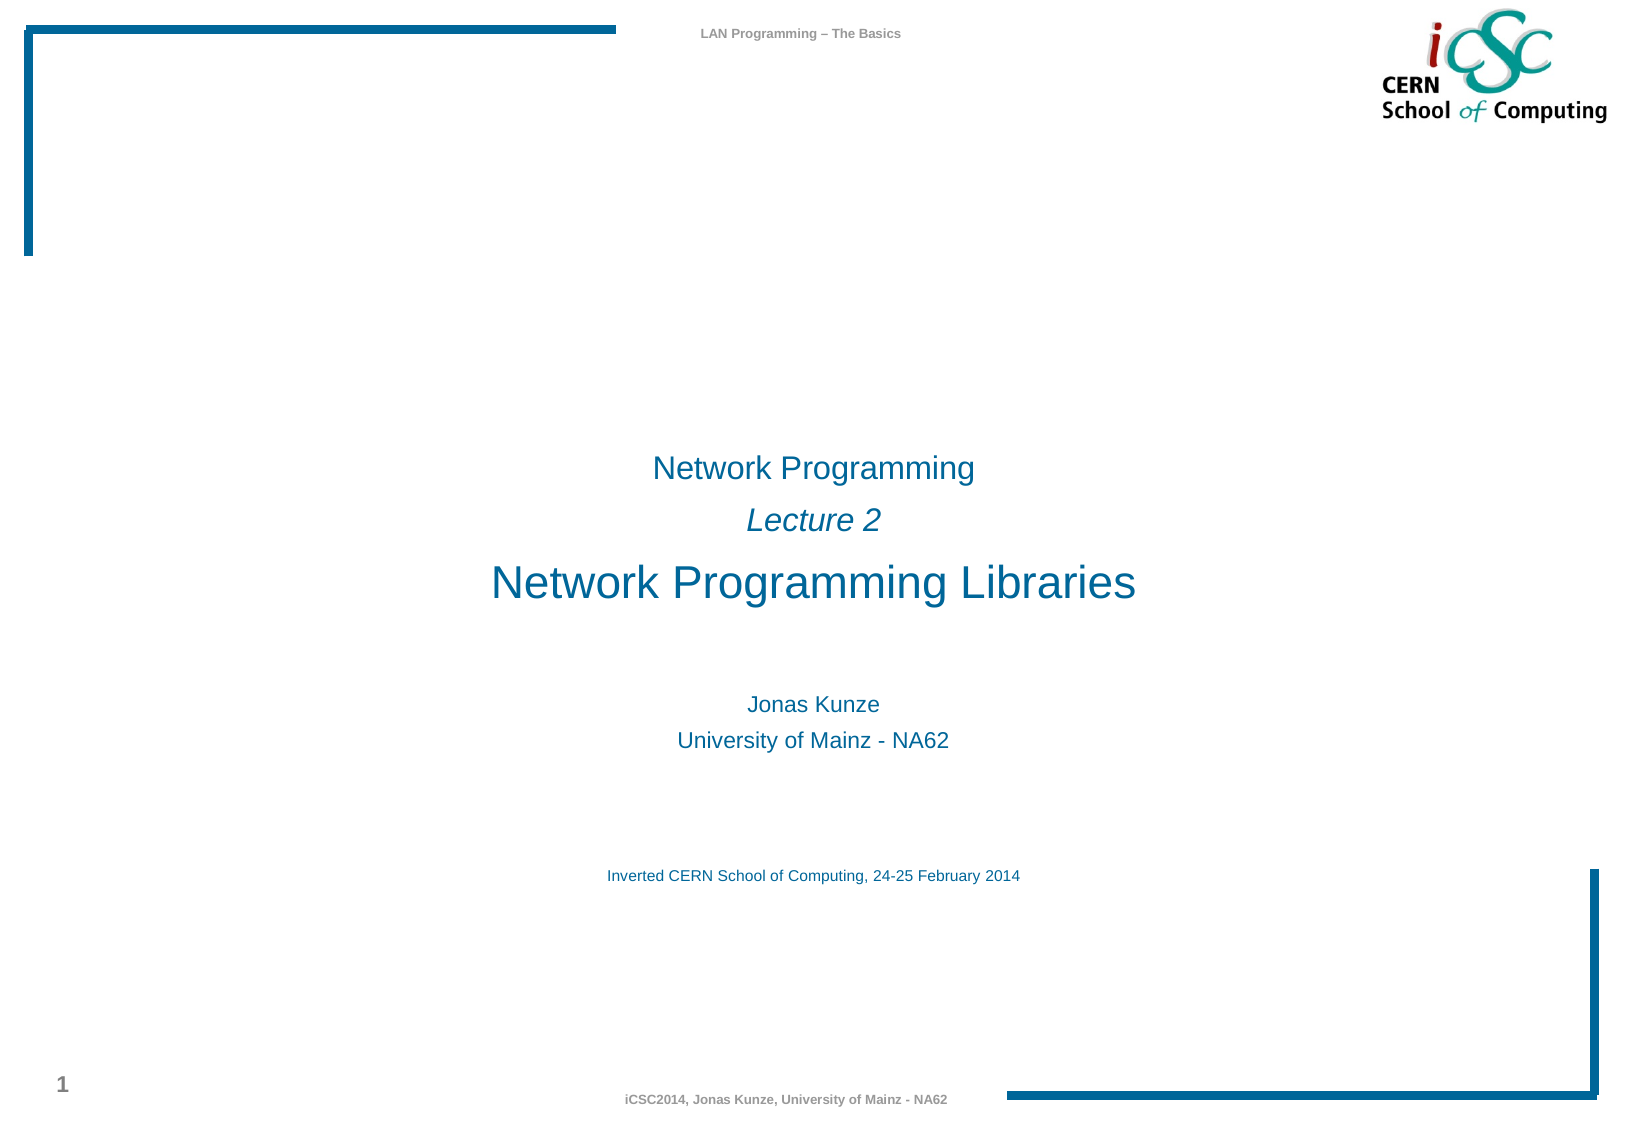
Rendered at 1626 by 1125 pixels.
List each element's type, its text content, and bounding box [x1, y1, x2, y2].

picture [737, 870, 741, 881]
text_box Network Programming Lecture 2 Network Programming Libraries Jonas Kunze University of Mainz - NA62 Inverted CERN School of Computing, 24-25 February 2014 [98, 222, 1530, 1068]
picture [881, 873, 889, 881]
picture [1381, 8, 1608, 125]
